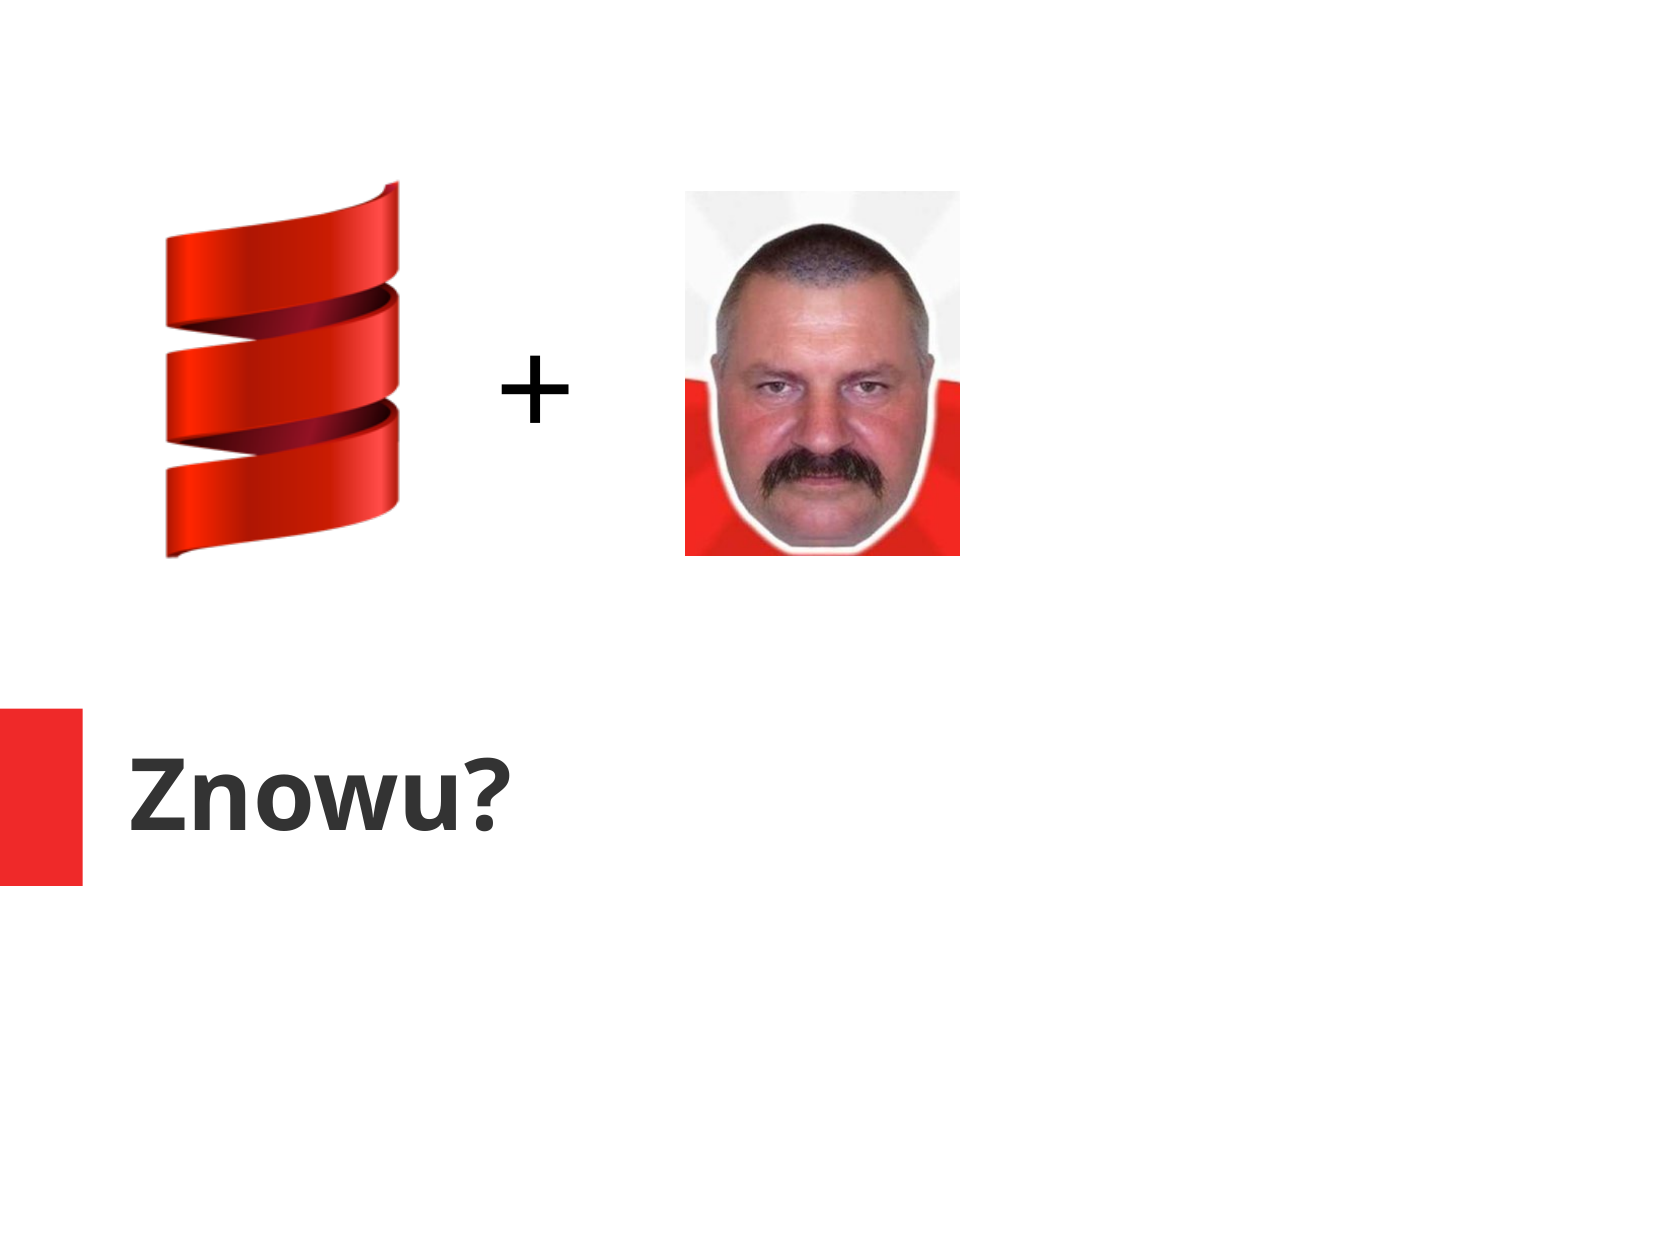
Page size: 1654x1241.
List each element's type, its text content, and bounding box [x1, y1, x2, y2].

picture [685, 191, 960, 556]
title Znowu? [129, 673, 1536, 910]
picture [141, 177, 403, 562]
text_box + [480, 303, 591, 473]
